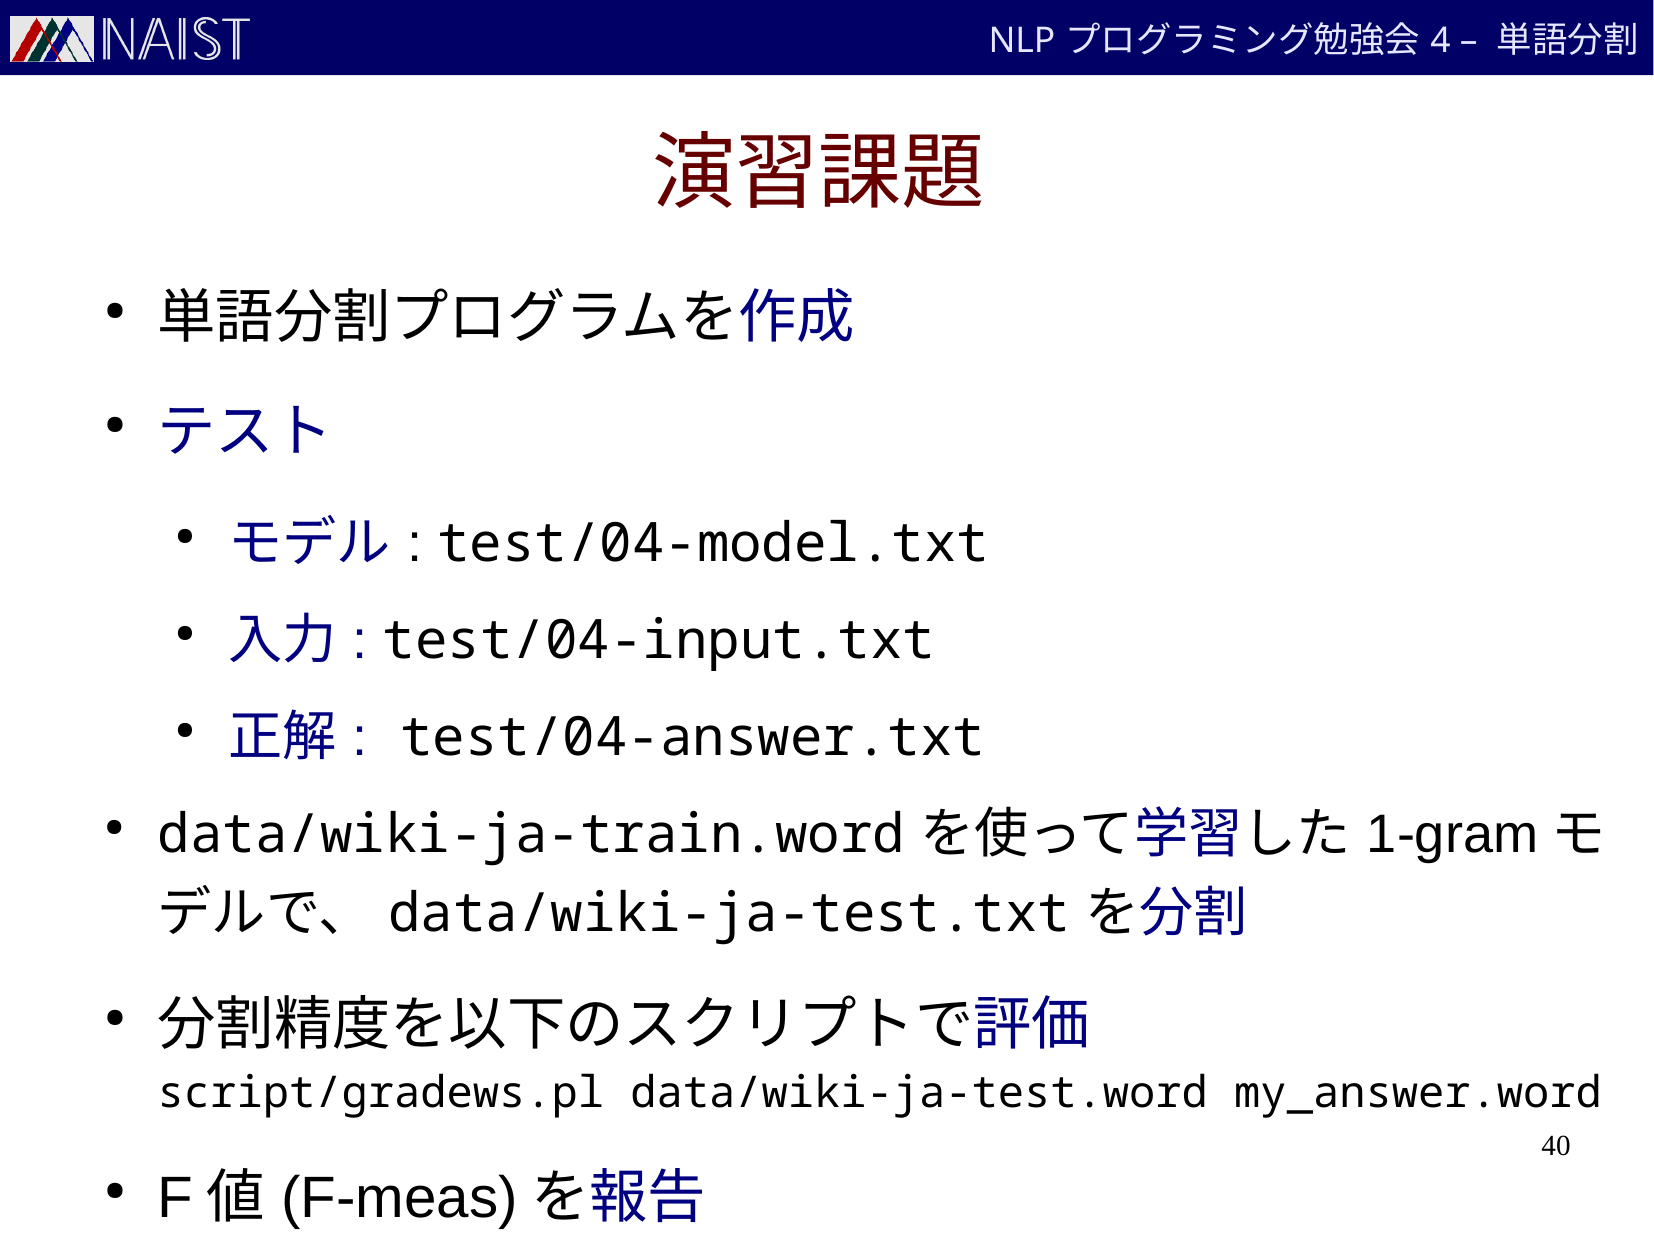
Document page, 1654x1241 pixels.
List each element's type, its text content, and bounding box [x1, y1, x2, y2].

picture [102, 17, 251, 60]
list 単語分割プログラムを作成 テスト モデル: test/04-model.txt 入力: test/04-input.txt 正解: test/04-answer.txt data/wiki-ja-train.wordを使って学習した1-gramモデルで、data/wiki-ja-test.txtを分割 分割精度を以下のスクリプトで評価 script/gradews.pl data/wiki-ja-test.word my_answer.word F値(F-meas)を報告 [86, 270, 1613, 1089]
title 演習課題 [75, 69, 1564, 261]
picture [10, 16, 94, 62]
